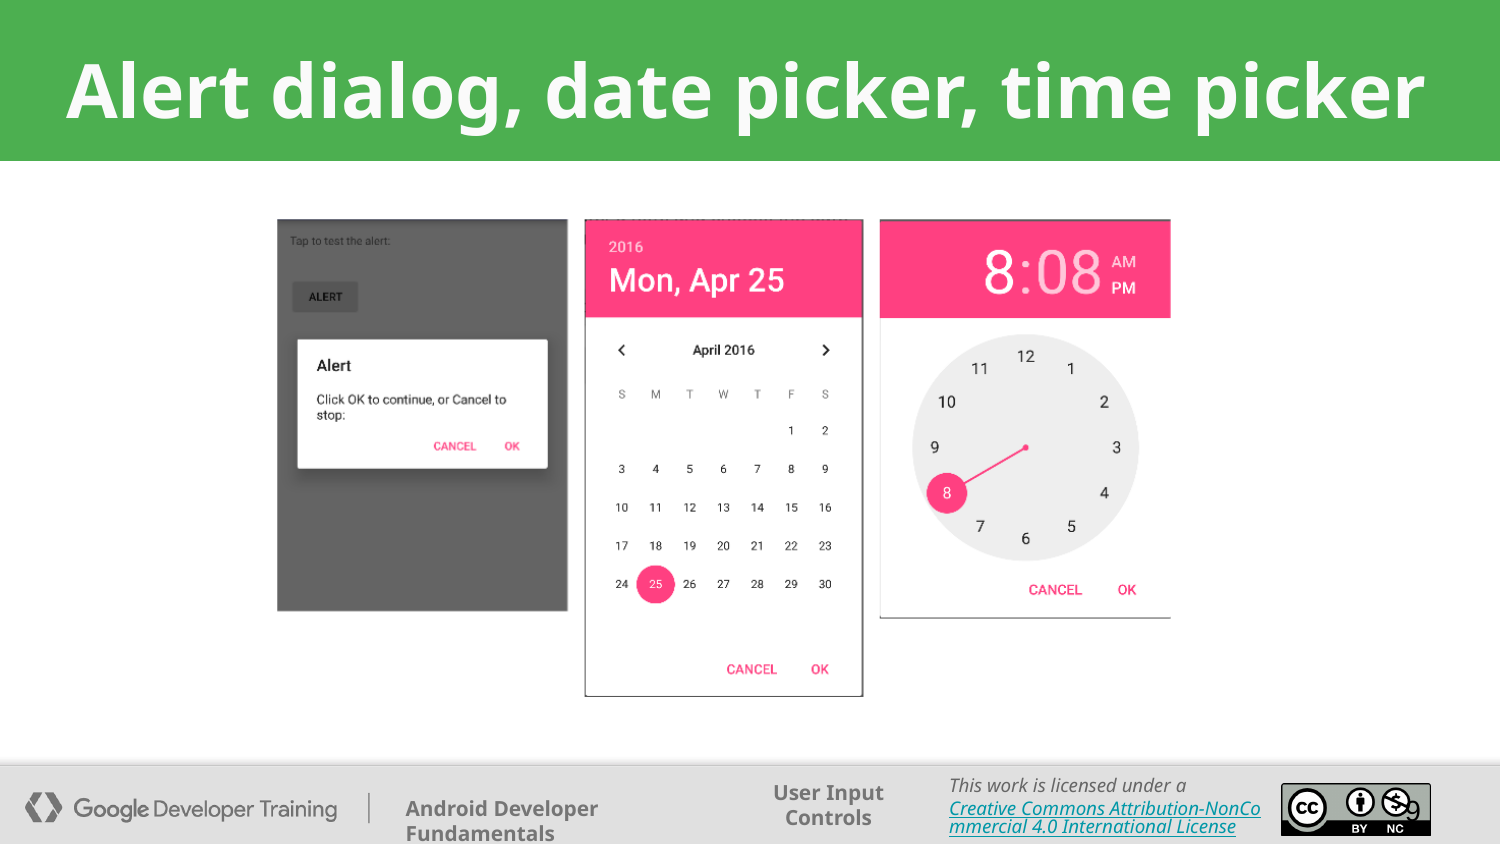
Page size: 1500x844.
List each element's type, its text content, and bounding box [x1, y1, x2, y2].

picture [0, 161, 1500, 844]
title Alert dialog, date picker, time picker [51, 28, 1449, 122]
slide_number <number> [1389, 777, 1480, 842]
